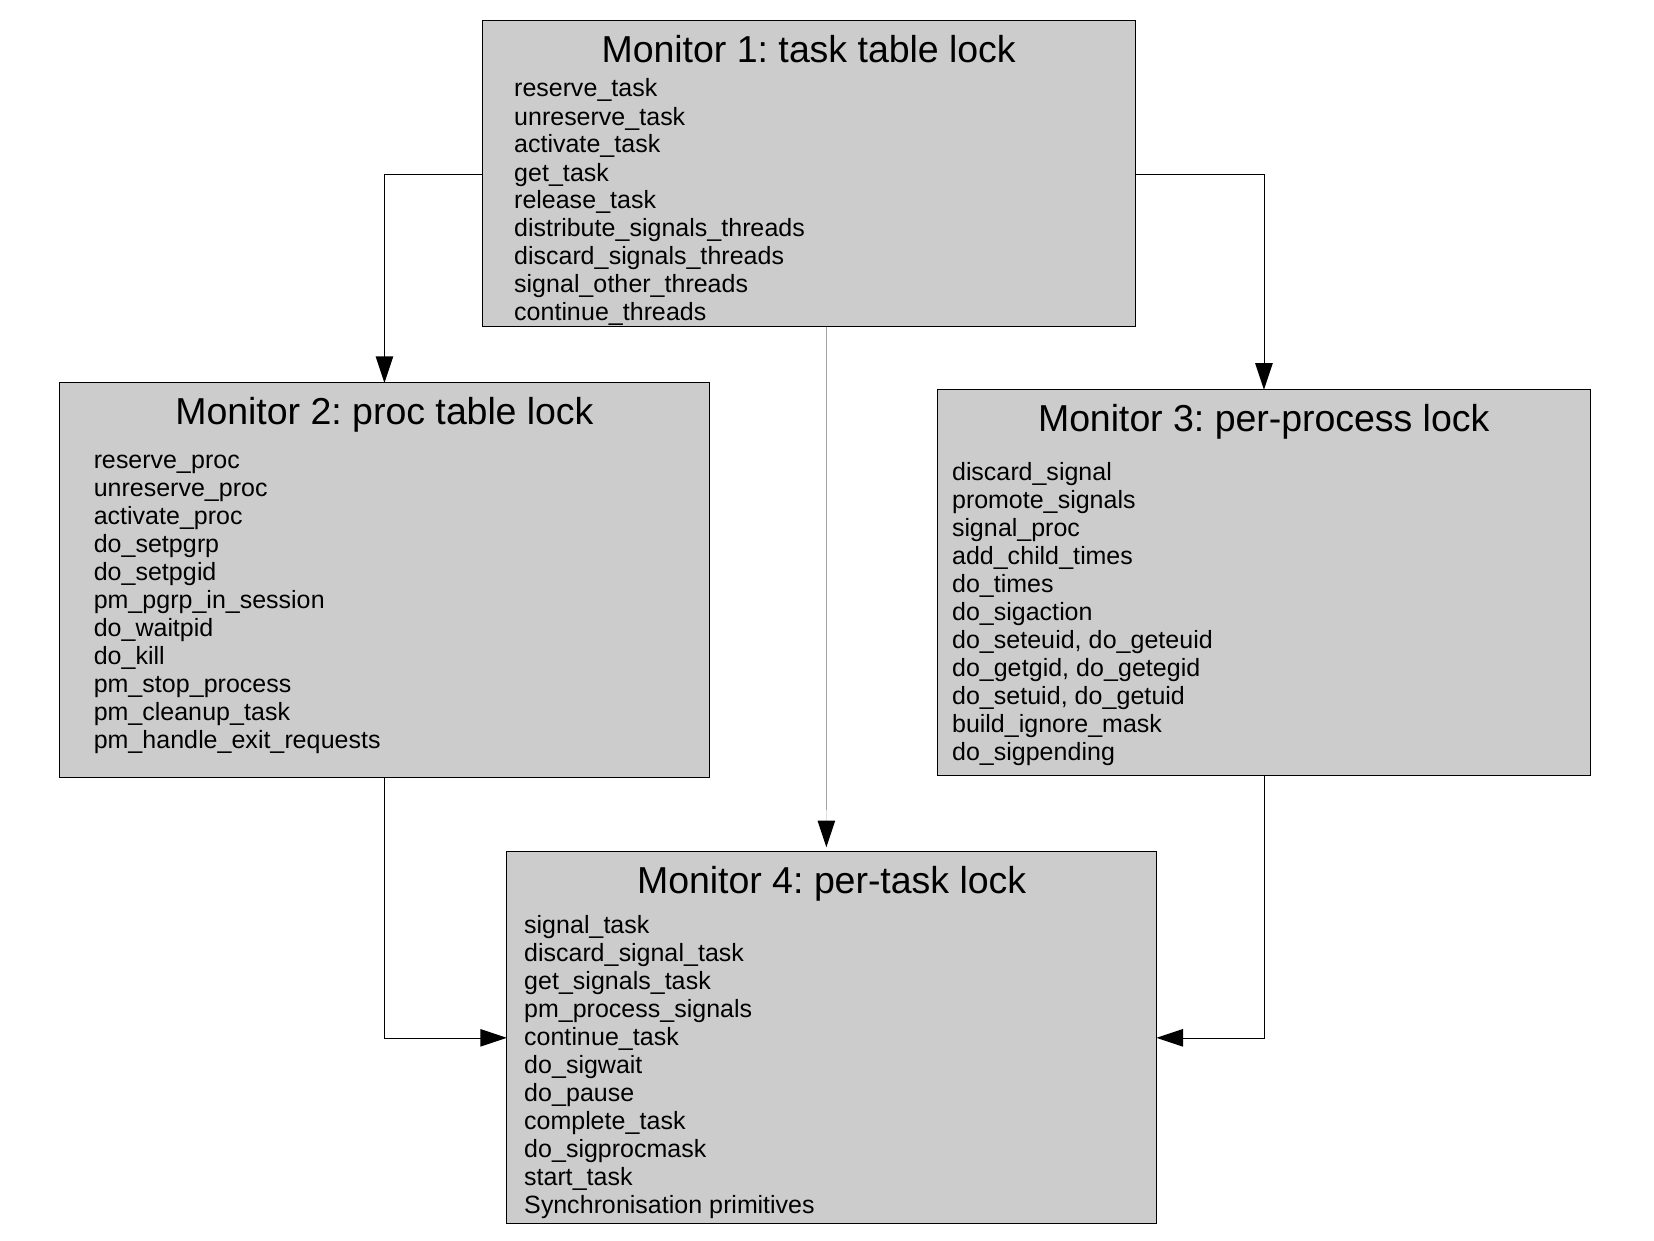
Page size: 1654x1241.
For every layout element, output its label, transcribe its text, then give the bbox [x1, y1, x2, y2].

text_box reserve_proc unreserve_proc activate_proc do_setpgrp do_setpgid pm_pgrp_in_session do_waitpid do_kill pm_stop_process pm_cleanup_task pm_handle_exit_requests [79, 438, 521, 793]
text_box discard_signal promote_signals signal_proc add_child_times do_times do_sigaction do_seteuid, do_geteuid do_getgid, do_getegid do_setuid, do_getuid build_ignore_mask do_sigpending [937, 450, 1587, 773]
text_box Monitor 3: per-process lock [937, 389, 1591, 776]
text_box Monitor 1: task table lock [482, 20, 1136, 327]
text_box Monitor 2: proc table lock [59, 382, 710, 778]
text_box reserve_task unreserve_task activate_task get_task release_task distribute_signals_threads discard_signals_threads signal_other_threads continue_threads [499, 66, 1150, 502]
text_box signal_task discard_signal_task get_signals_task pm_process_signals continue_task do_sigwait do_pause complete_task do_sigprocmask start_task Synchronisation primitives [509, 903, 1159, 1241]
text_box Monitor 4: per-task lock [506, 851, 1157, 1224]
